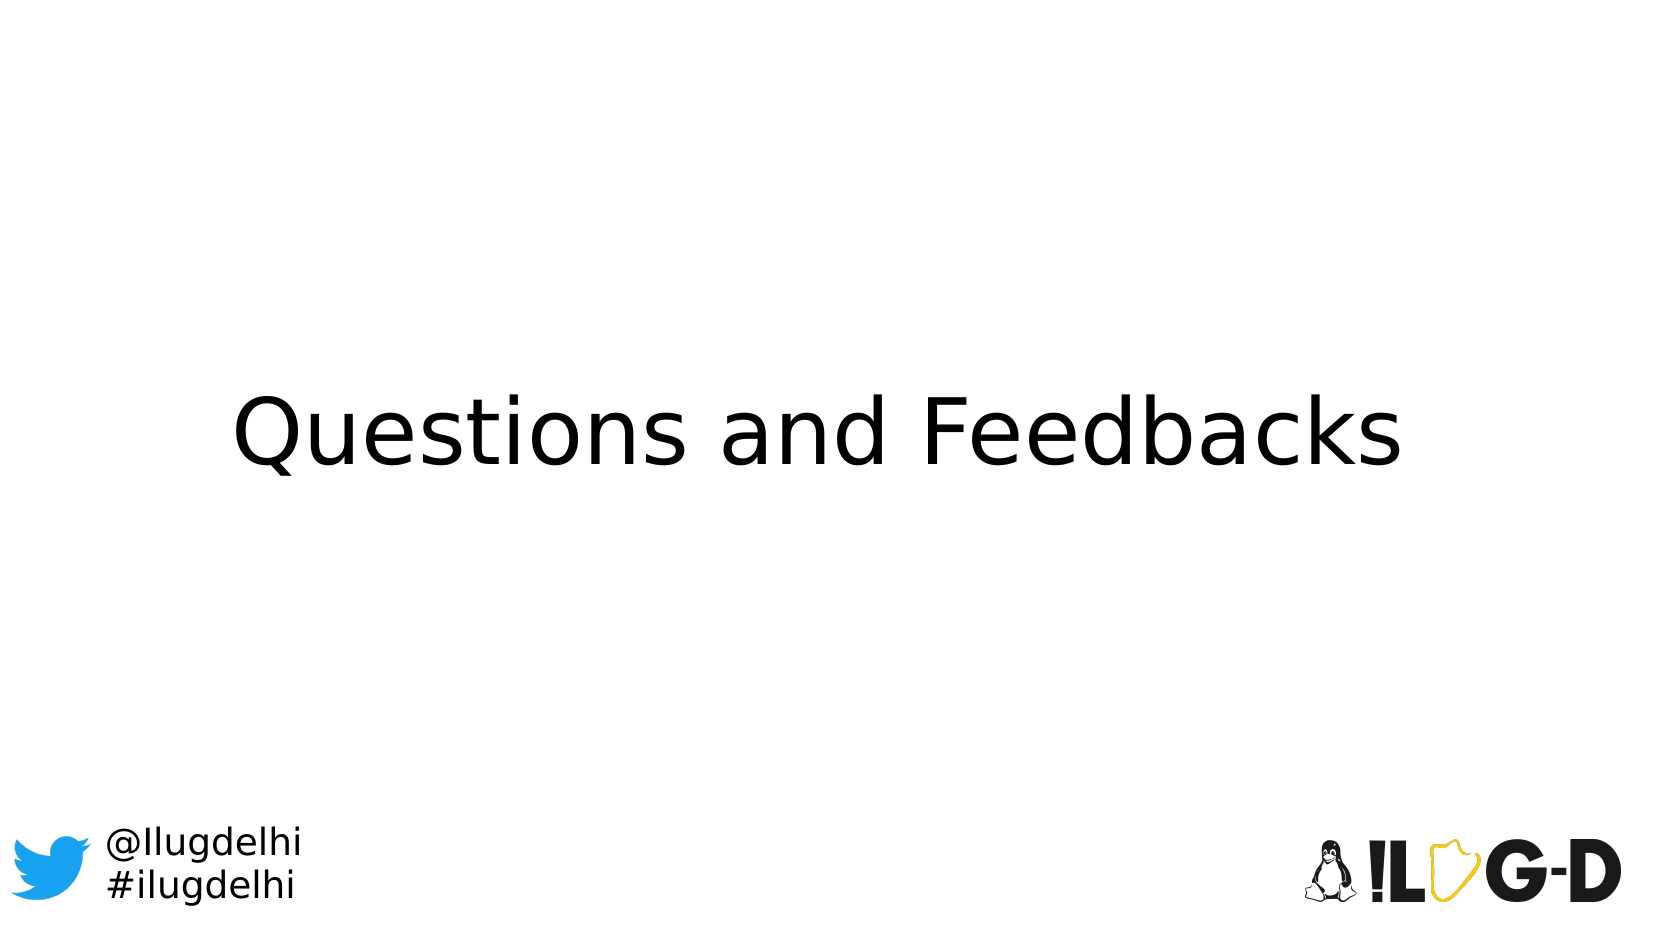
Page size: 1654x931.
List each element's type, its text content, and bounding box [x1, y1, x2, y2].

picture [1305, 839, 1621, 902]
text_box @Ilugdelhi #ilugdelhi [90, 813, 318, 916]
title Questions and Feedbacks [75, 354, 1564, 511]
picture [11, 836, 90, 901]
